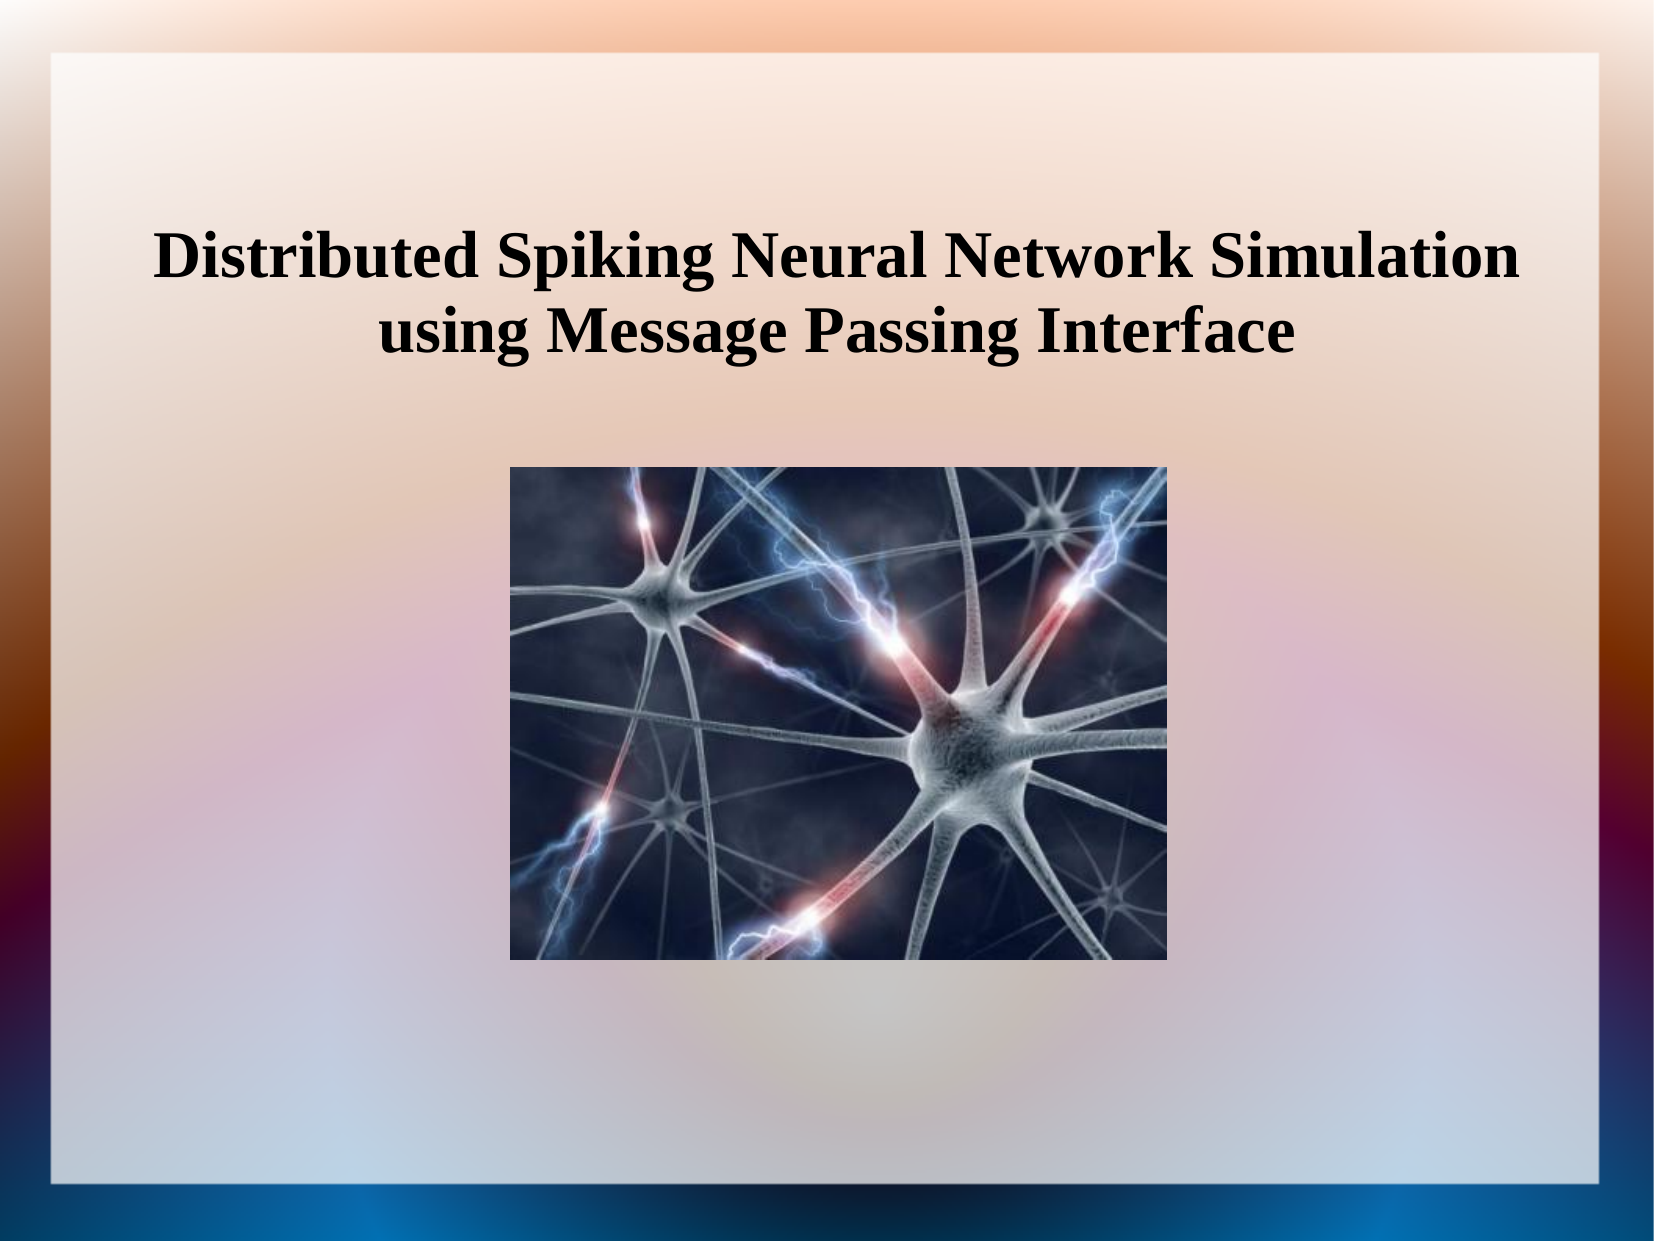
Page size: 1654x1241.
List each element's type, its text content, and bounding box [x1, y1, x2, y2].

subtitle Distributed Spiking Neural Network Simulation using Message Passing Interface [150, 135, 1526, 451]
picture [0, 0, 1654, 1241]
